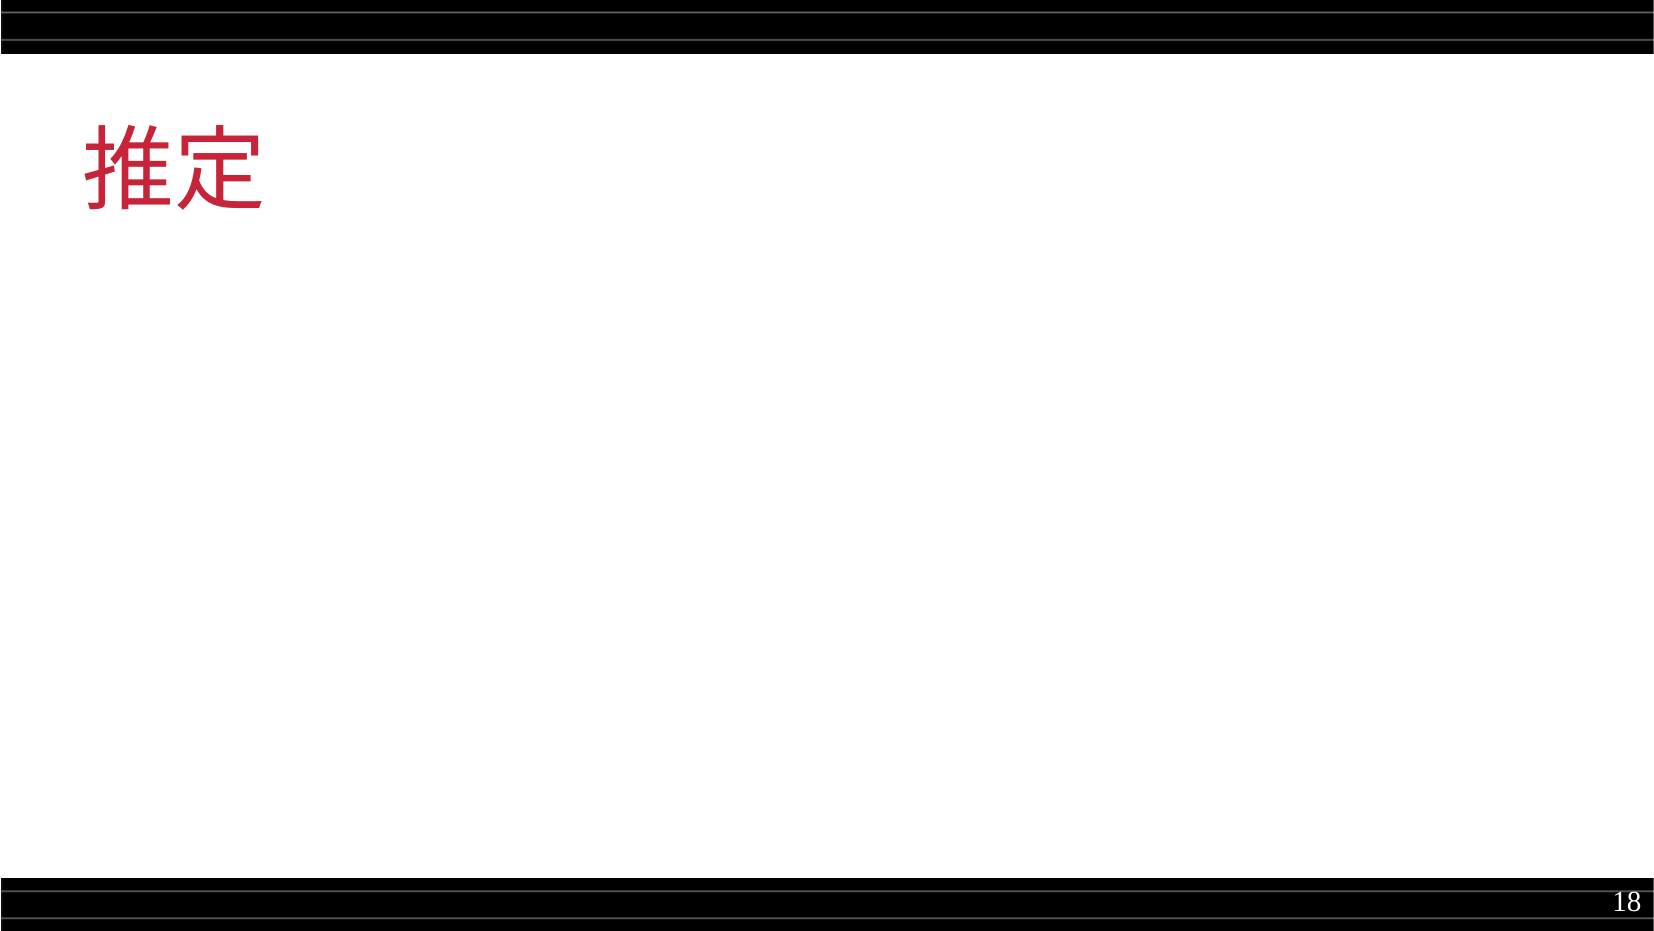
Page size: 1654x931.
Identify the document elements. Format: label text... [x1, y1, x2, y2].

picture [1, 0, 1654, 54]
title 推定 [82, 92, 1571, 249]
picture [1, 878, 1654, 931]
